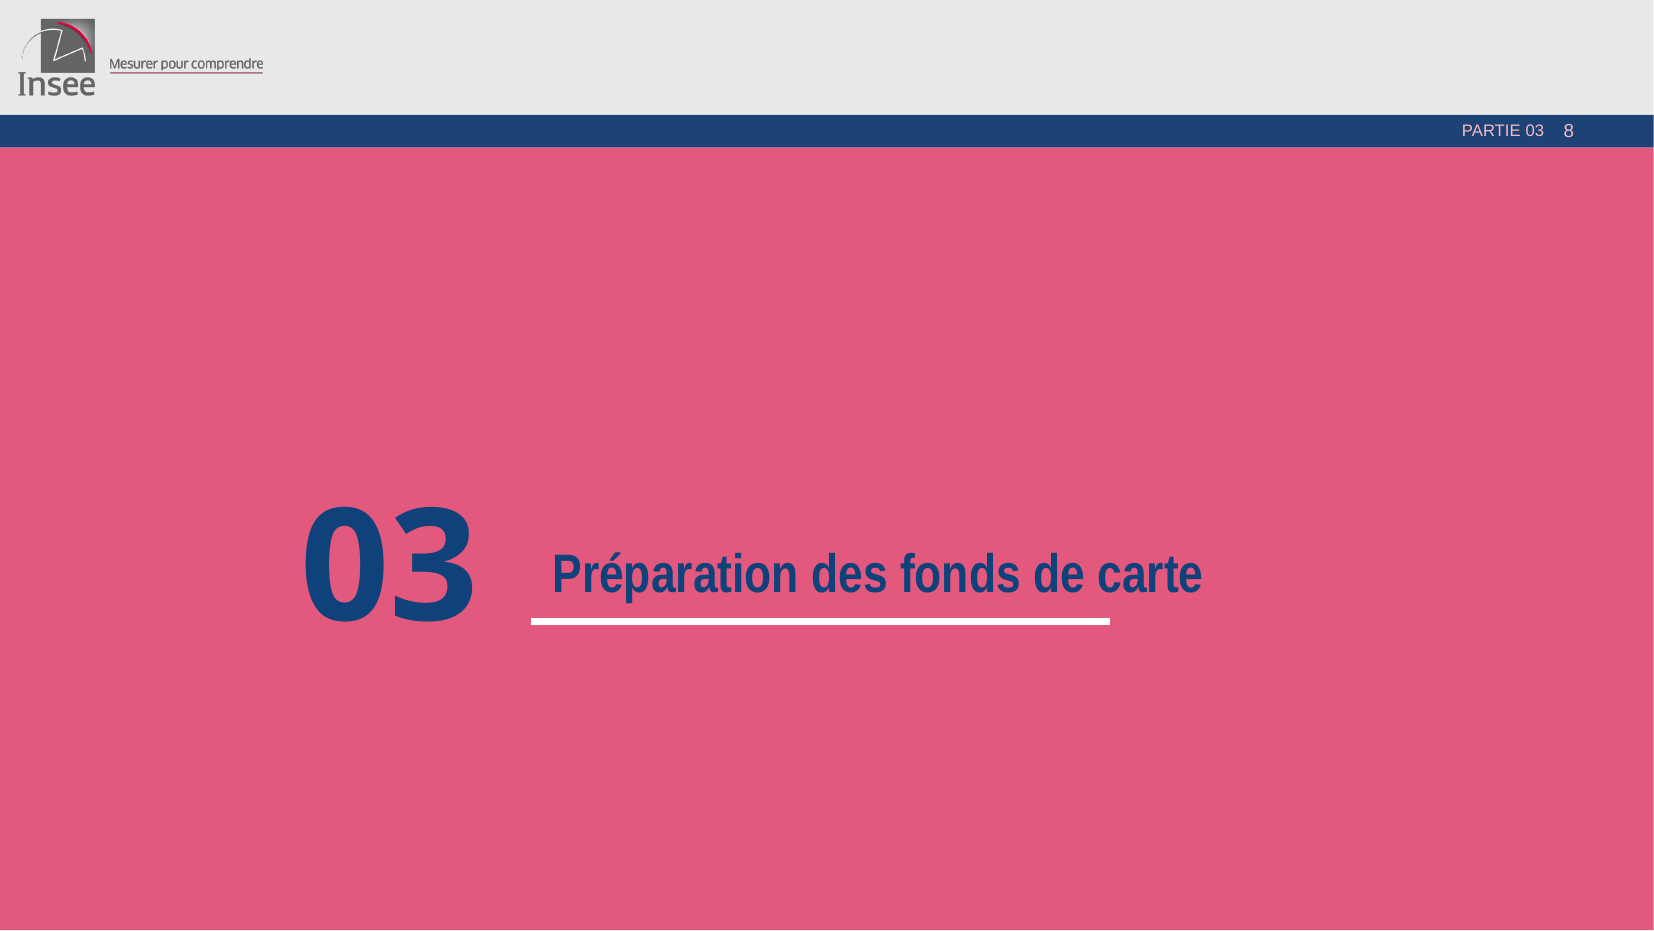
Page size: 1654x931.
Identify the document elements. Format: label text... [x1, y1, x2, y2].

text_box 03 [253, 422, 526, 697]
picture [14, 0, 263, 99]
title Préparation des fonds de carte [526, 446, 1205, 605]
text_box PARTIE 03 [1311, 114, 1560, 148]
